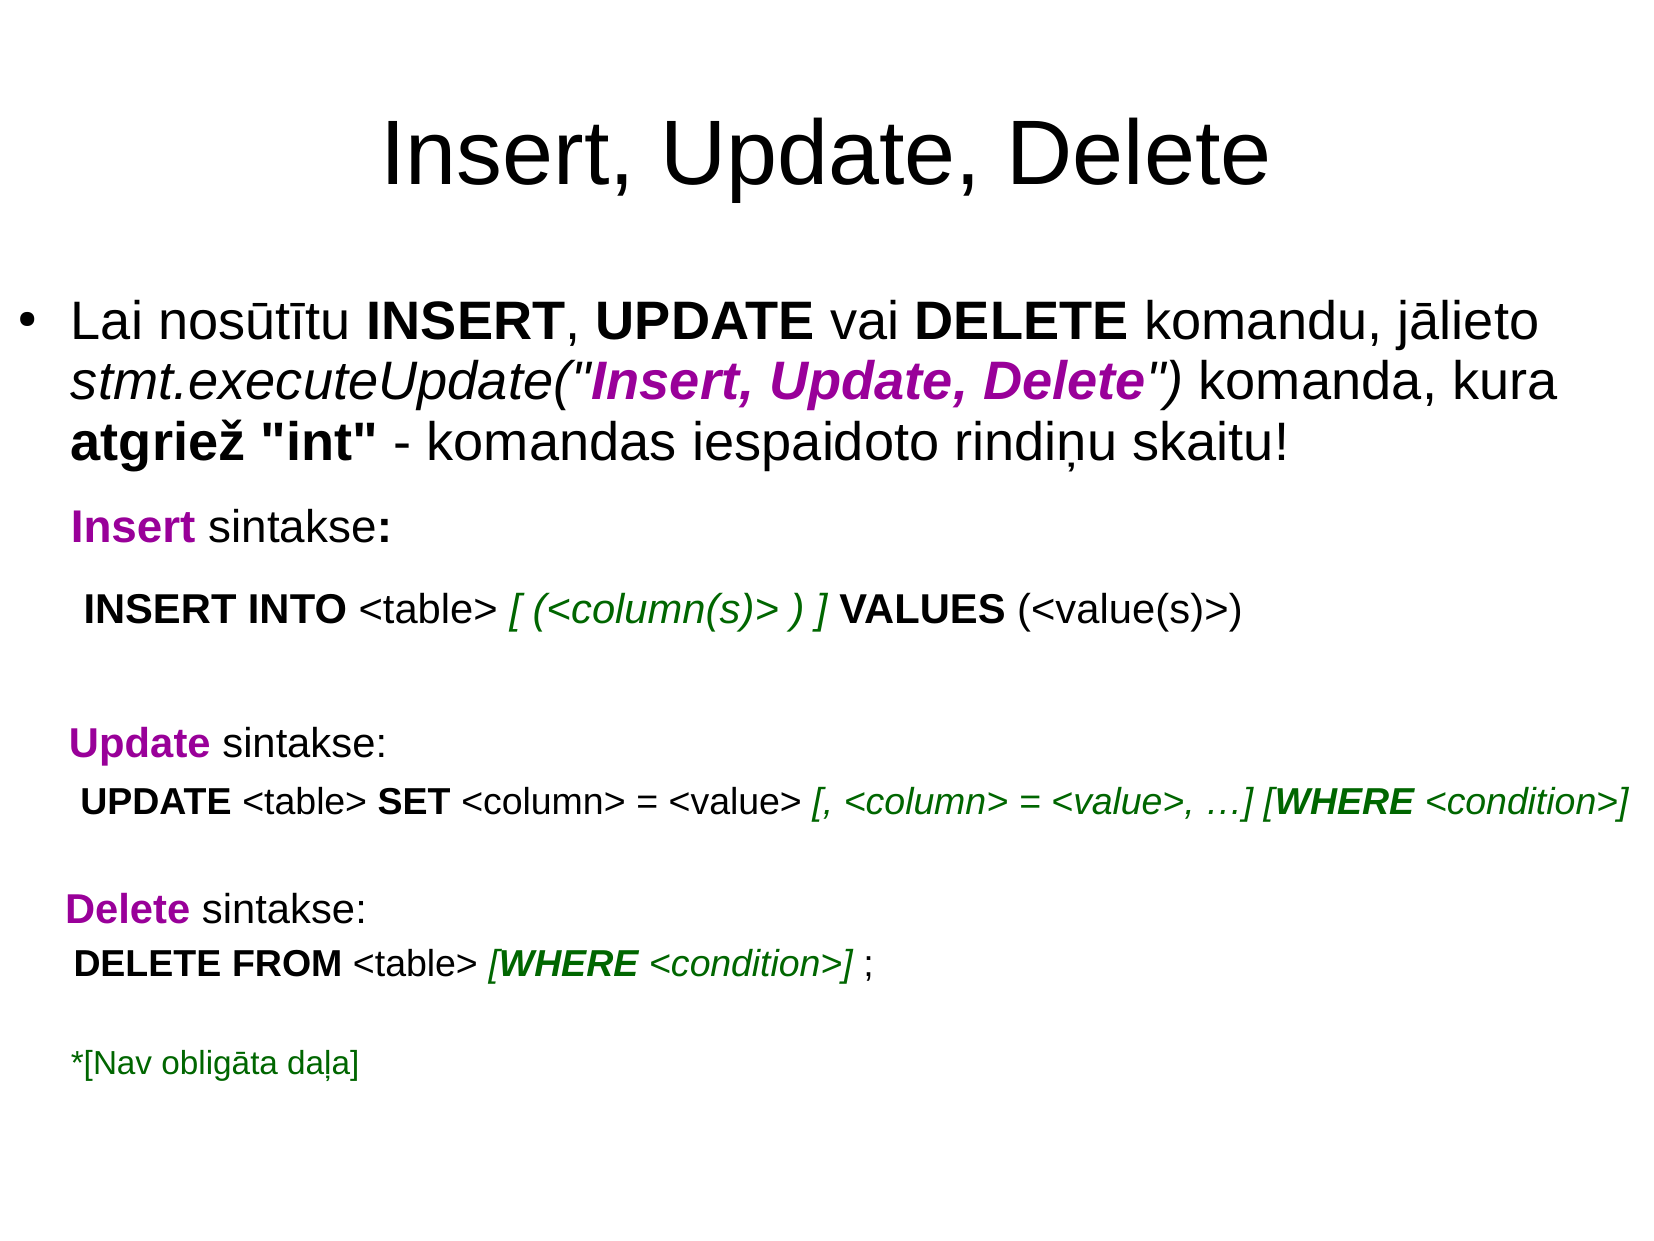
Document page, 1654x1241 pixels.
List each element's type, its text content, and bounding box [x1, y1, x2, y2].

title Insert, Update, Delete [82, 49, 1571, 257]
list Lai nosūtītu INSERT, UPDATE vai DELETE komandu, jālieto stmt.executeUpdate("Insert, Update, Delete") komanda, kura atgriež "int" - komandas iespaidoto rindiņu skaitu! Insert sintakse: INSERT INTO <table> [ (<column(s)> ) ] VALUES (<value(s)>) Update sintakse: UPDATE <table> SET <column> = <value> [, <column> = <value>, …] [WHERE <condition>] Delete sintakse: DELETE FROM <table> [WHERE <condition>] ; *[Nav obligāta daļa] [0, 290, 1630, 1217]
